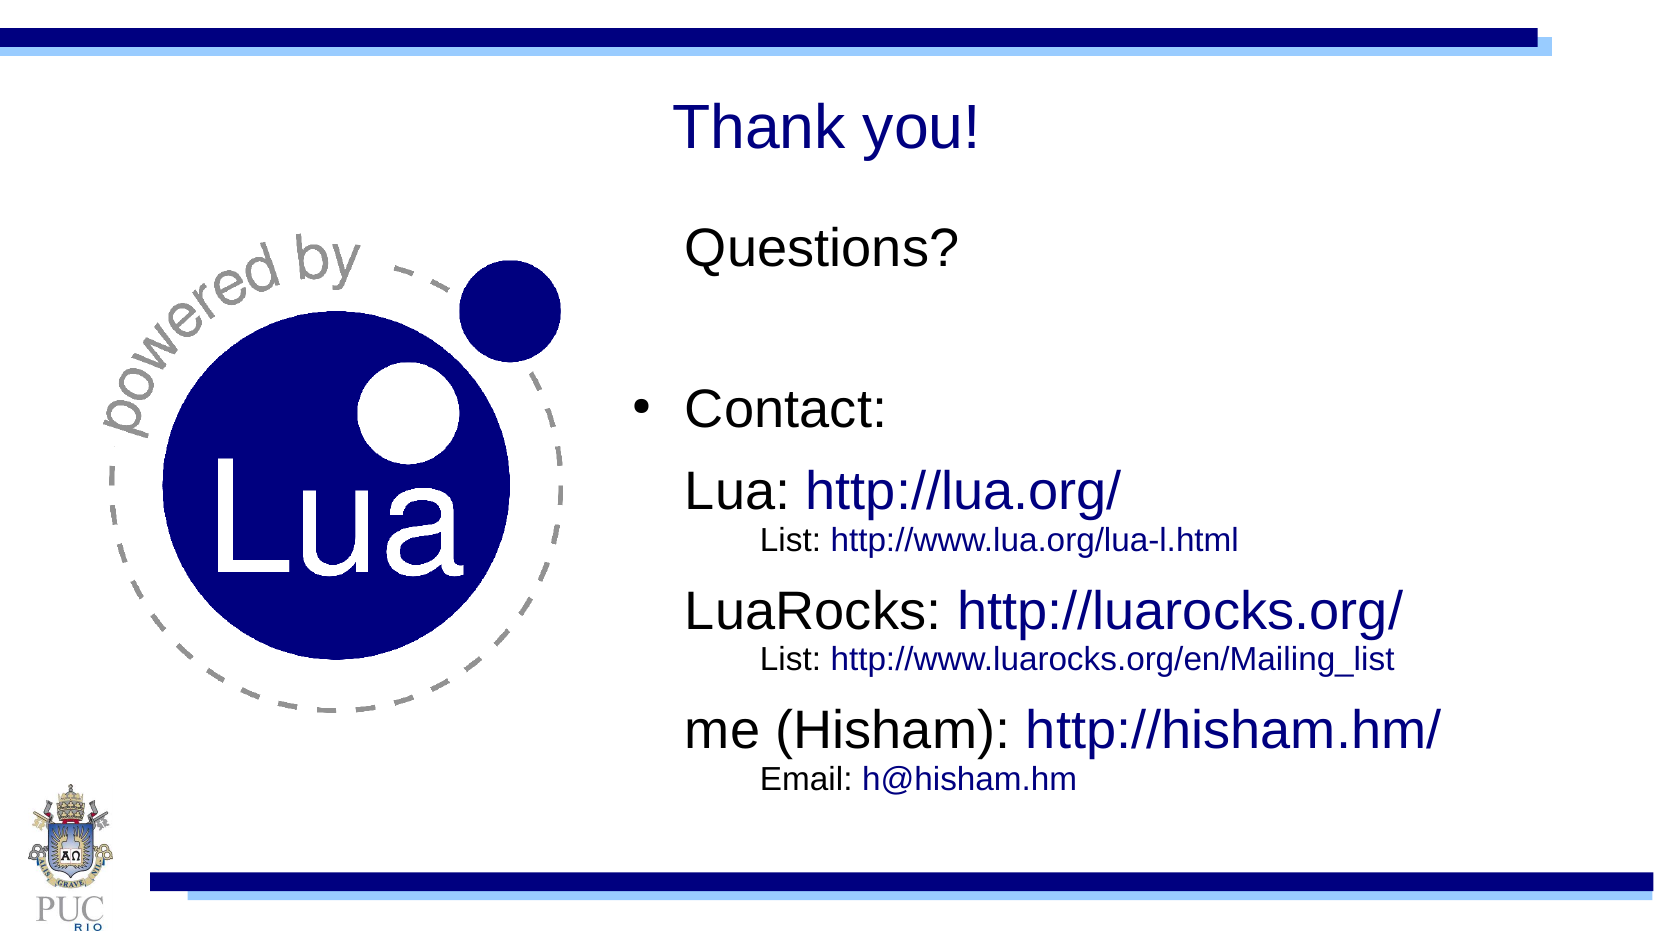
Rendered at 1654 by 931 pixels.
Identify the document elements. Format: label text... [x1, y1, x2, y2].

list Questions? Contact: Lua: http://lua.org/ List: http://www.lua.org/lua-l.html LuaRocks: http://luarocks.org/ List: http://www.luarocks.org/en/Mailing_list me (Hisham): http://hisham.hm/ Email: h@hisham.hm [614, 217, 1654, 821]
title Thank you! [82, 48, 1571, 205]
picture [28, 784, 113, 931]
picture [103, 233, 563, 713]
